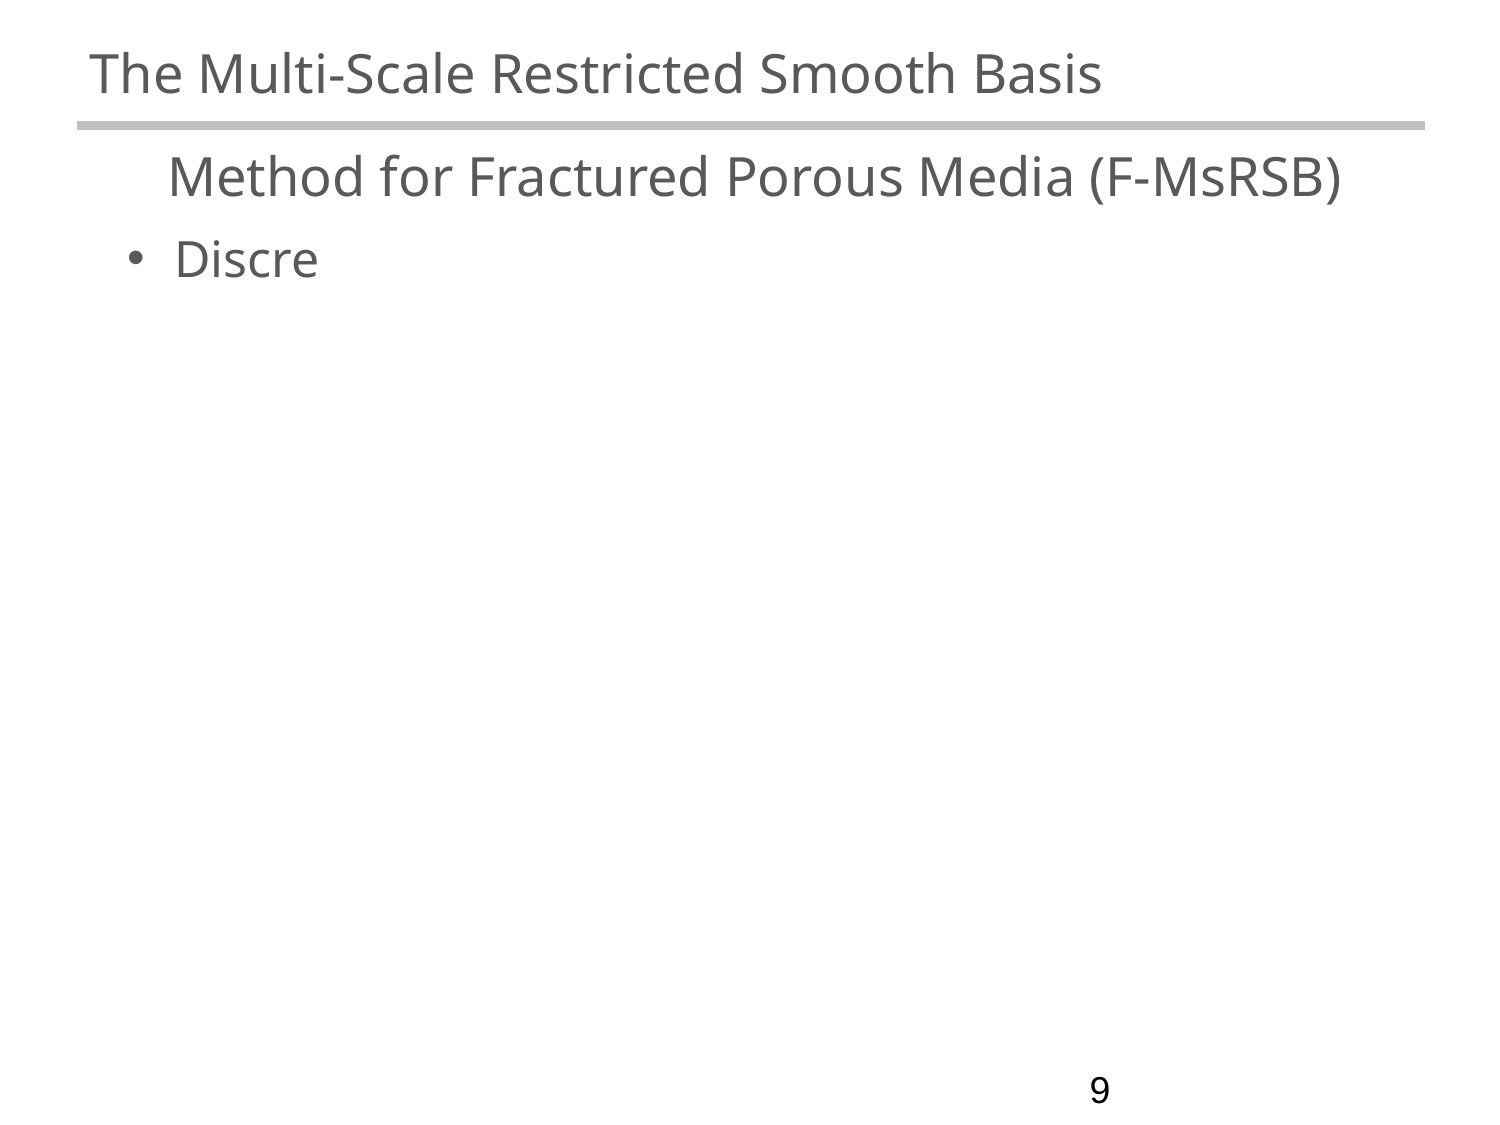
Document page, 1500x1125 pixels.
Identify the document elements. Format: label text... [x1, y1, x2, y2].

text_box <number> [1074, 1058, 1425, 1103]
text_box Method for Fractured Porous Media (F-MsRSB) [152, 133, 1500, 216]
text_box The Multi-Scale Restricted Smooth Basis [74, 30, 1424, 114]
text_box Discre [75, 219, 1425, 1047]
